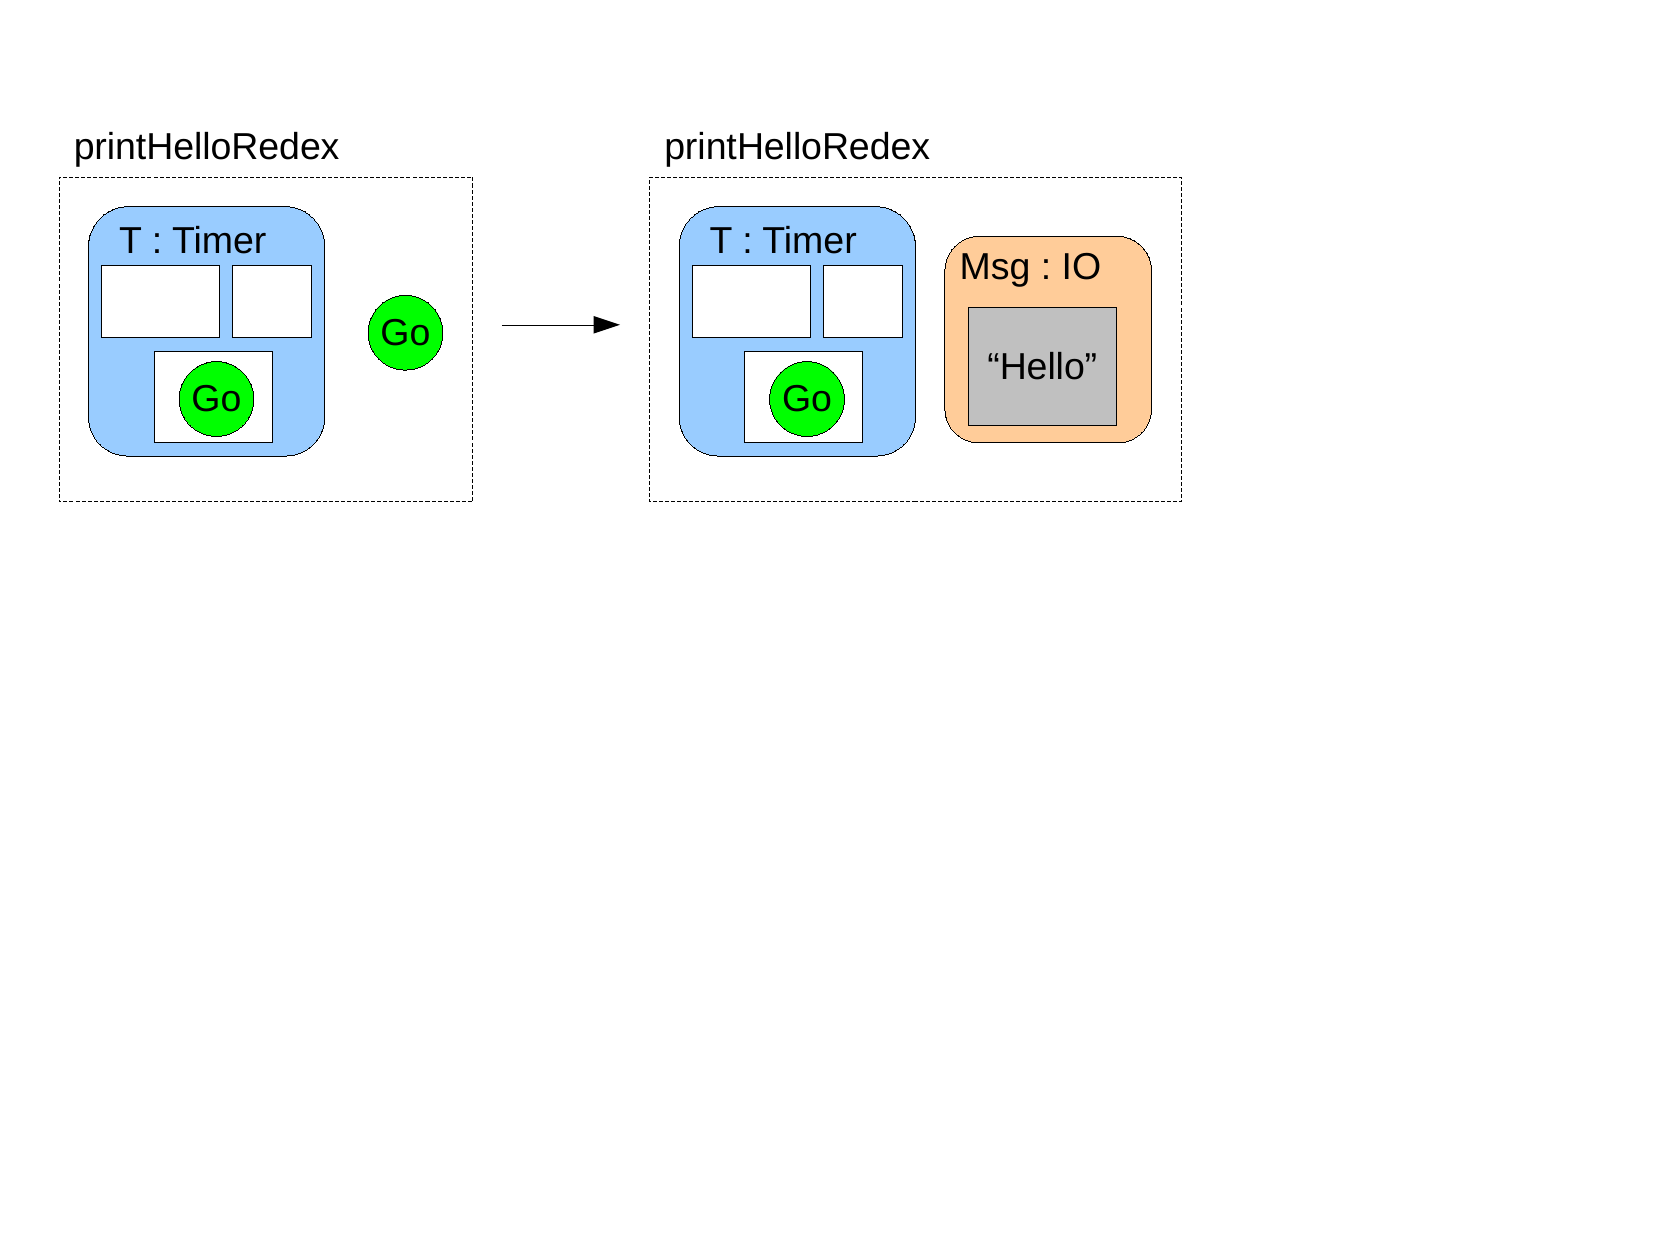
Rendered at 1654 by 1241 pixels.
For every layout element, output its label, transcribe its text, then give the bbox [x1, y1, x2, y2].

text_box T : Timer [104, 211, 296, 269]
text_box “Hello” [968, 307, 1117, 426]
text_box printHelloRedex [59, 118, 355, 175]
text_box Go [179, 361, 254, 437]
text_box Go [368, 295, 443, 371]
text_box printHelloRedex [649, 118, 946, 175]
text_box T : Timer [694, 211, 886, 269]
text_box [88, 206, 325, 457]
text_box [944, 236, 1152, 443]
text_box [679, 206, 916, 457]
text_box Go [769, 361, 845, 437]
text_box Msg : IO [944, 238, 1117, 296]
